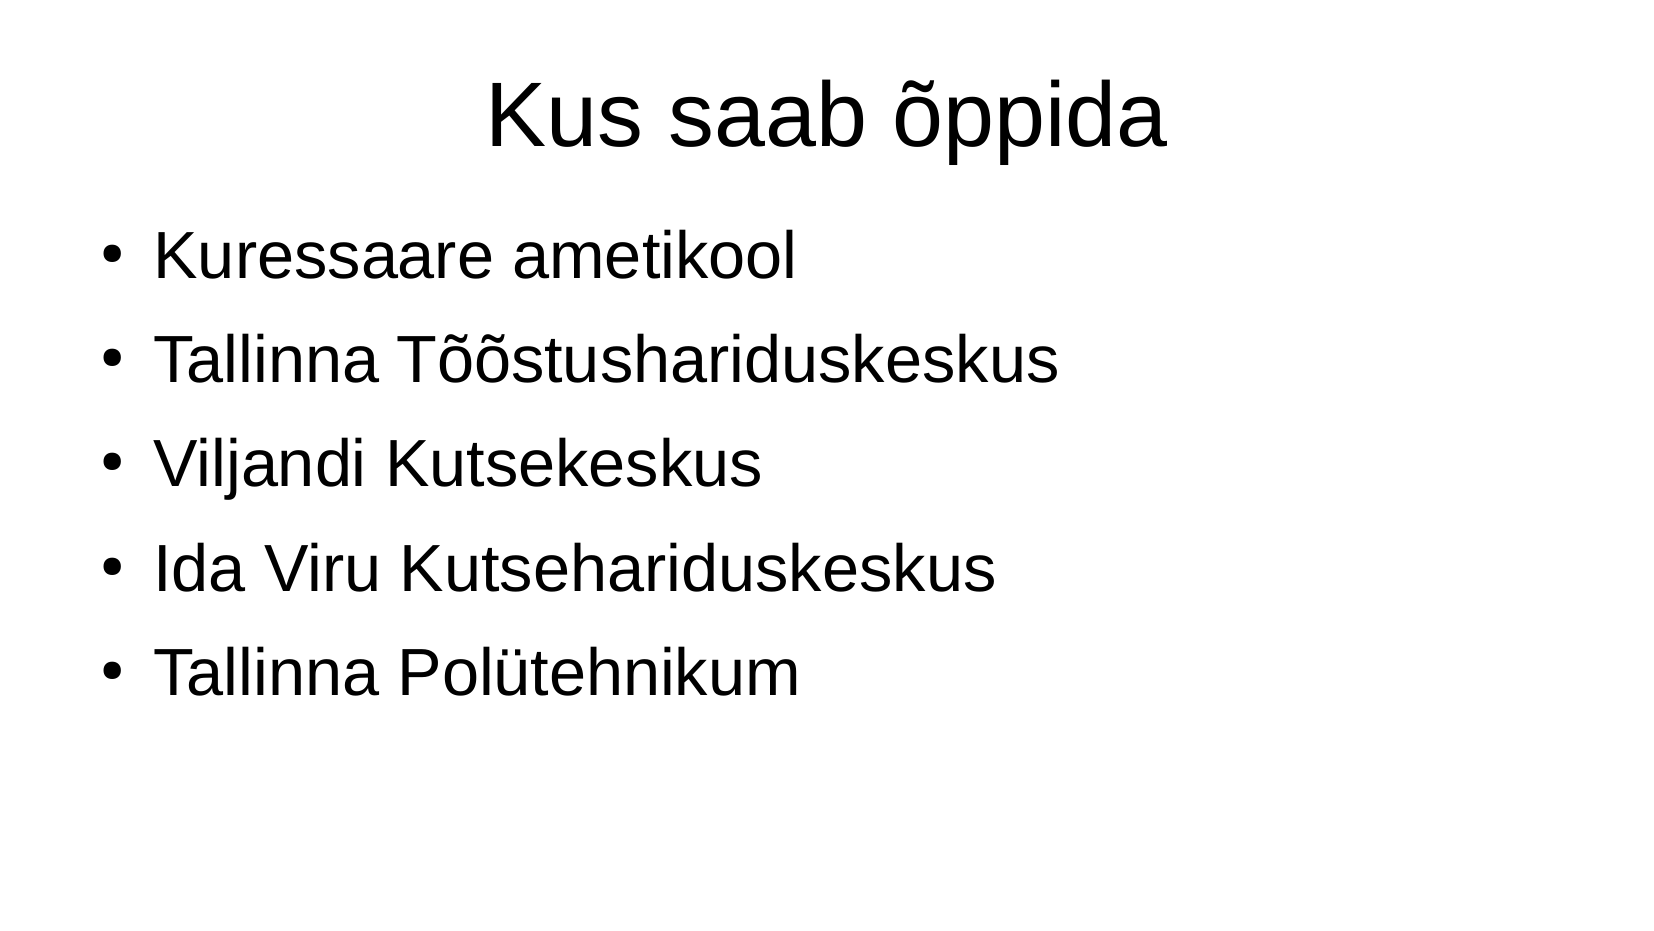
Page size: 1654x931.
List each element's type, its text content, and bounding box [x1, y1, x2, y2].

title Kus saab õppida [82, 37, 1571, 193]
list Kuressaare ametikool Tallinna Tõõstushariduskeskus Viljandi Kutsekeskus Ida Viru Kutsehariduskeskus Tallinna Polütehnikum [82, 217, 1571, 758]
